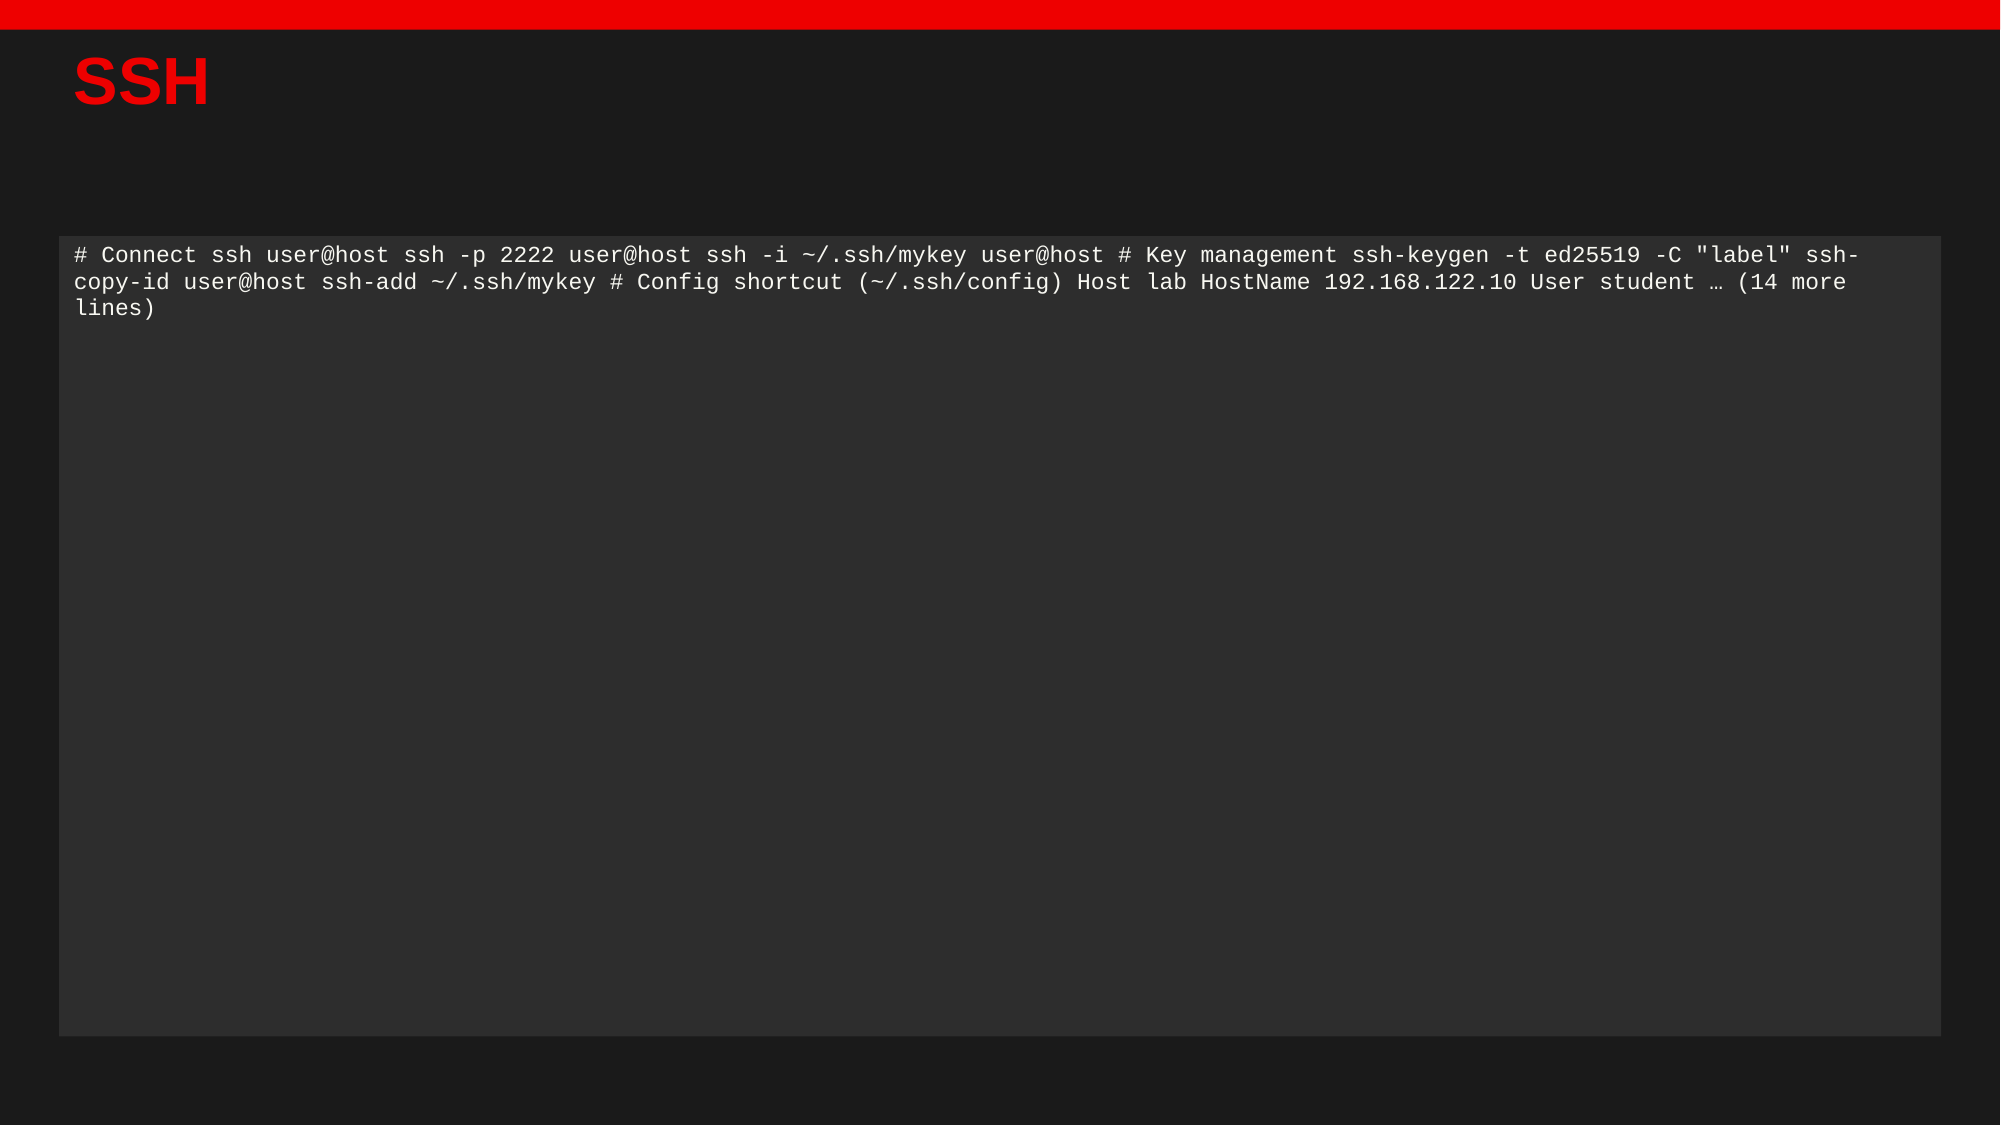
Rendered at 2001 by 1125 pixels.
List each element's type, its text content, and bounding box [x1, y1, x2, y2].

text_box SSH [59, 36, 1942, 208]
text_box [0, 0, 2001, 30]
text_box # Connect ssh user@host ssh -p 2222 user@host ssh -i ~/.ssh/mykey user@host # Key management ssh-keygen -t ed25519 -C "label" ssh-copy-id user@host ssh-add ~/.ssh/mykey # Config shortcut (~/.ssh/config) Host lab HostName 192.168.122.10 User student … (14 more lines) [59, 236, 1942, 1037]
